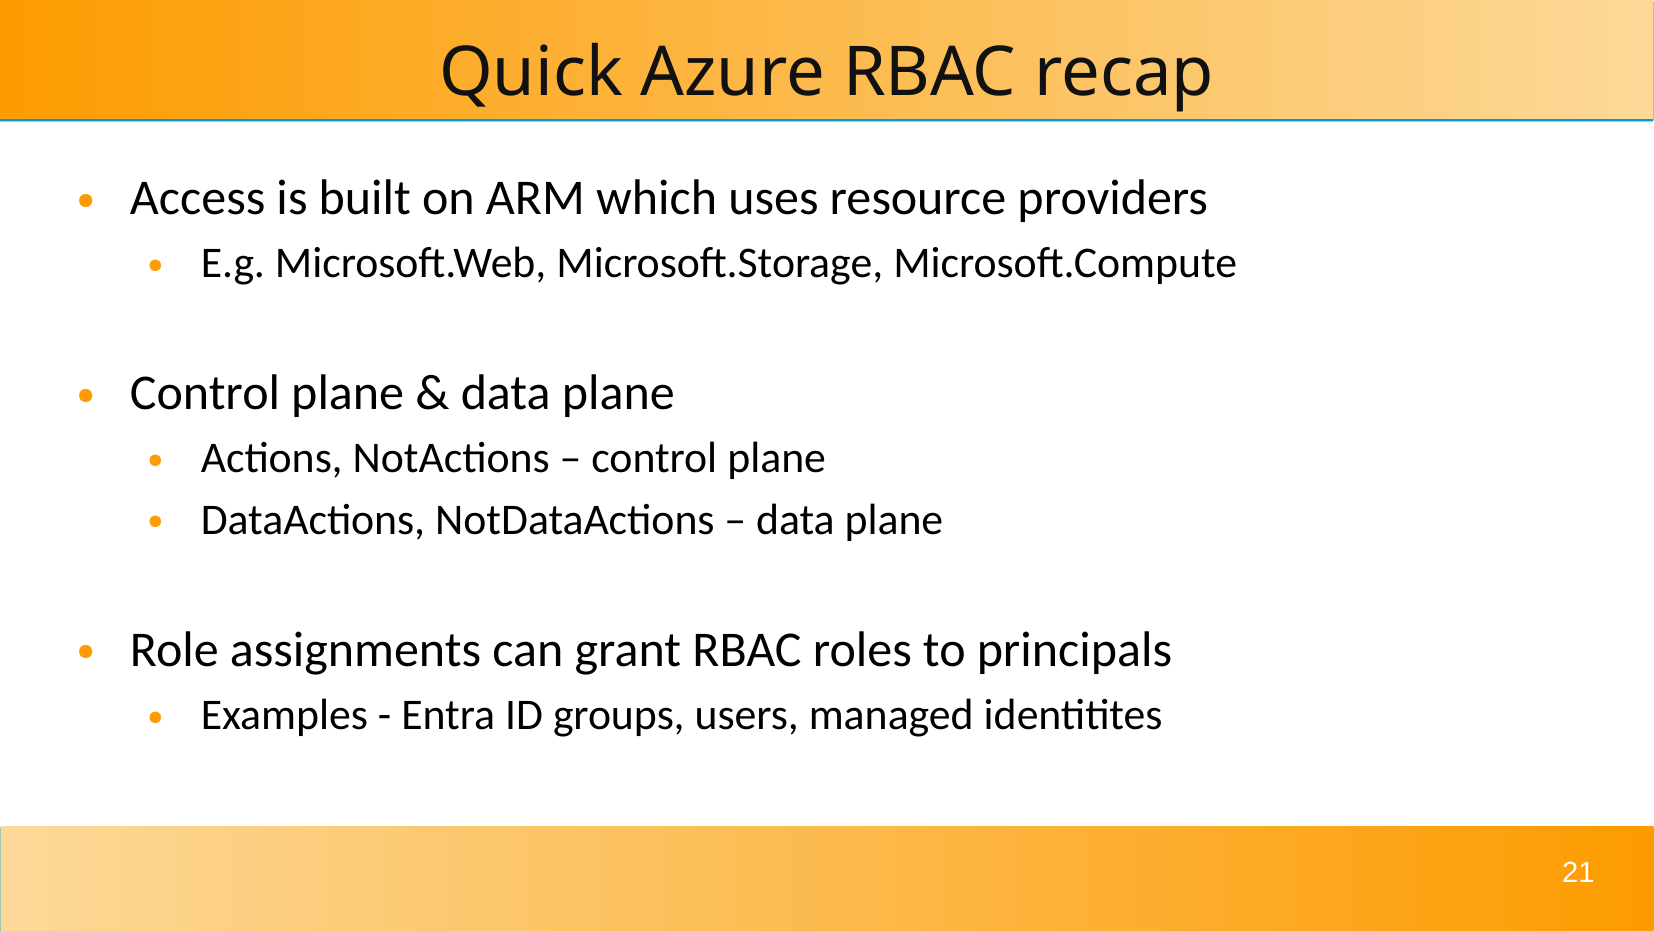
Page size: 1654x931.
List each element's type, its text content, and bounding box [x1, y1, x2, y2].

list Access is built on ARM which uses resource providers E.g. Microsoft.Web, Microsoft.Storage, Microsoft.Compute Control plane & data plane Actions, NotActions – control plane DataActions, NotDataActions – data plane Role assignments can grant RBAC roles to principals Examples - Entra ID groups, users, managed identitites [59, 177, 1595, 768]
title Quick Azure RBAC recap [59, 26, 1595, 111]
title Networking [1101, 827, 1105, 930]
